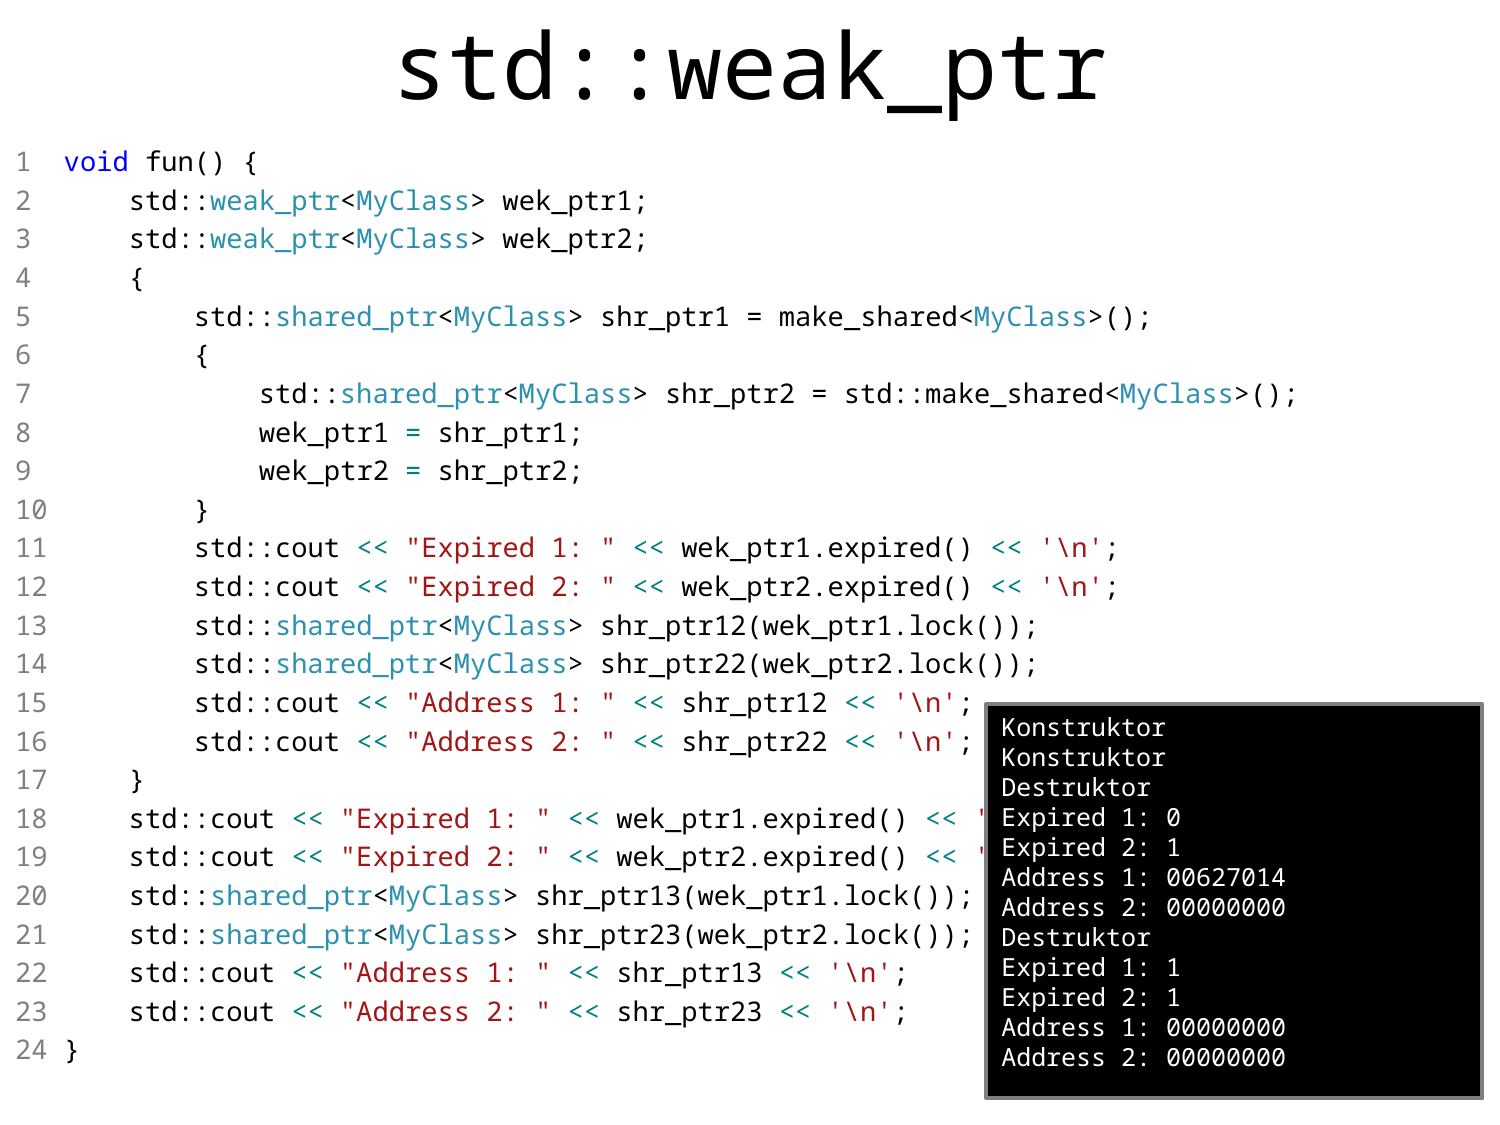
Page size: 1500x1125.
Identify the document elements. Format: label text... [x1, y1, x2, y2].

text_box Konstruktor Konstruktor Destruktor Expired 1: 0 Expired 2: 1 Address 1: 00627014 Address 2: 00000000 Destruktor Expired 1: 1 Expired 2: 1 Address 1: 00000000 Address 2: 00000000 [986, 704, 1482, 1098]
list 1 void fun() { 2 std::weak_ptr<MyClass> wek_ptr1; 3 std::weak_ptr<MyClass> wek_ptr2; 4 { 5 std::shared_ptr<MyClass> shr_ptr1 = make_shared<MyClass>(); 6 { 7 std::shared_ptr<MyClass> shr_ptr2 = std::make_shared<MyClass>(); 8 wek_ptr1 = shr_ptr1; 9 wek_ptr2 = shr_ptr2; 10 } 11 std::cout << "Expired 1: " << wek_ptr1.expired() << '\n'; 12 std::cout << "Expired 2: " << wek_ptr2.expired() << '\n'; 13 std::shared_ptr<MyClass> shr_ptr12(wek_ptr1.lock()); 14 std::shared_ptr<MyClass> shr_ptr22(wek_ptr2.lock()); 15 std::cout << "Address 1: " << shr_ptr12 << '\n'; 16 std::cout << "Address 2: " << shr_ptr22 << '\n'; 17 } 18 std::cout << "Expired 1: " << wek_ptr1.expired() << '\n'; 19 std::cout << "Expired 2: " << wek_ptr2.expired() << '\n'; 20 std::shared_ptr<MyClass> shr_ptr13(wek_ptr1.lock()); 21 std::shared_ptr<MyClass> shr_ptr23(wek_ptr2.lock()); 22 std::cout << "Address 1: " << shr_ptr13 << '\n'; 23 std::cout << "Address 2: " << shr_ptr23 << '\n'; 24 } [0, 137, 1459, 1125]
title std::weak_ptr [0, 0, 1500, 126]
